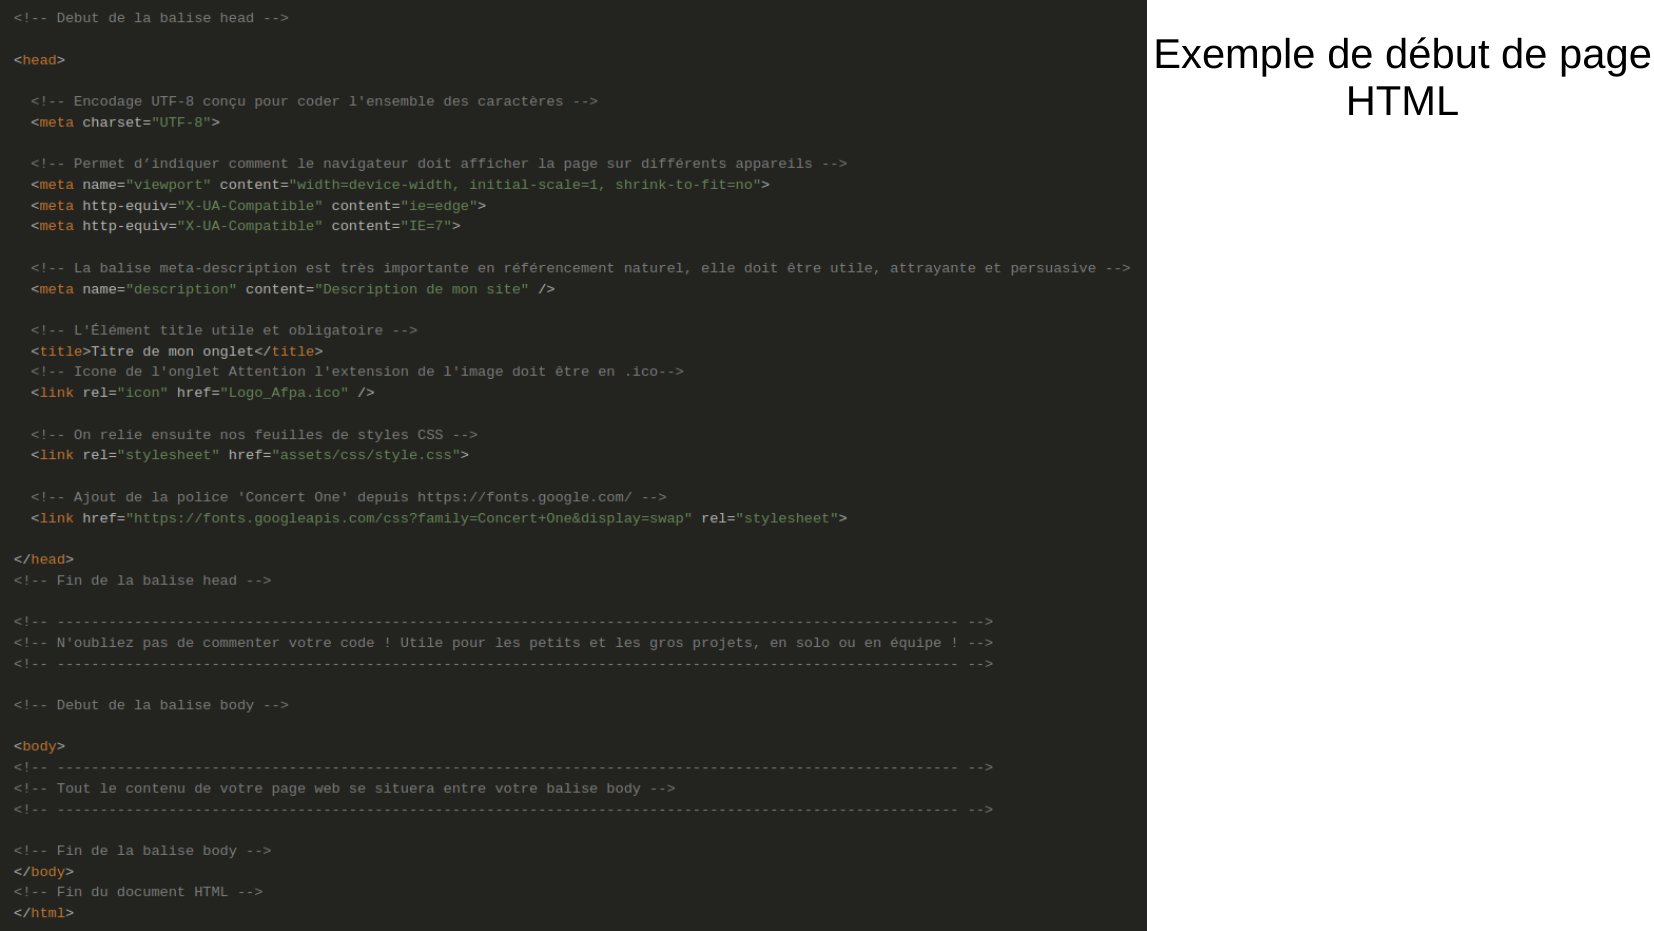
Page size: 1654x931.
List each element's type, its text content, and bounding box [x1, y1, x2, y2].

picture [0, 0, 1147, 931]
title Exemple de début de page HTML [1147, 0, 1654, 156]
